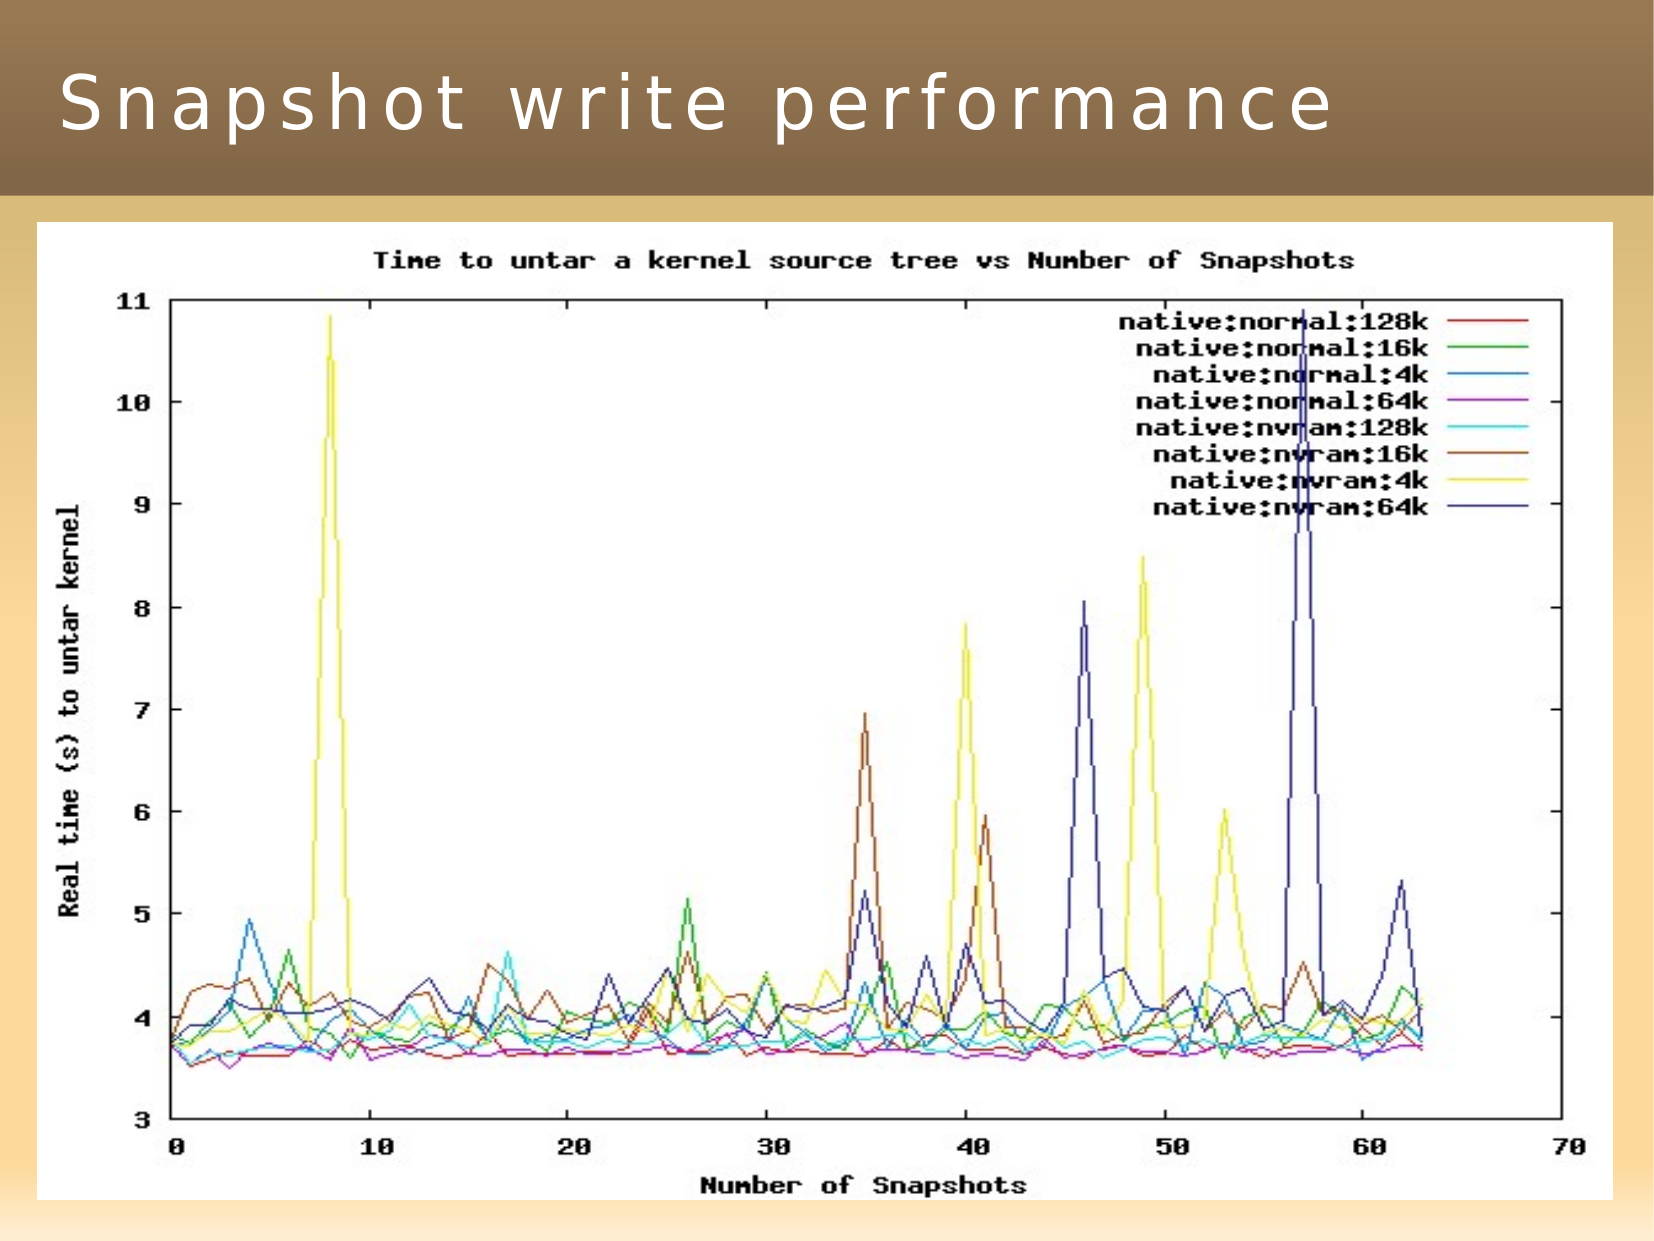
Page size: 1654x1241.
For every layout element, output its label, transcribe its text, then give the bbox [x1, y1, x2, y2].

picture [0, 0, 1654, 1241]
title Snapshot write performance [59, 29, 1595, 178]
